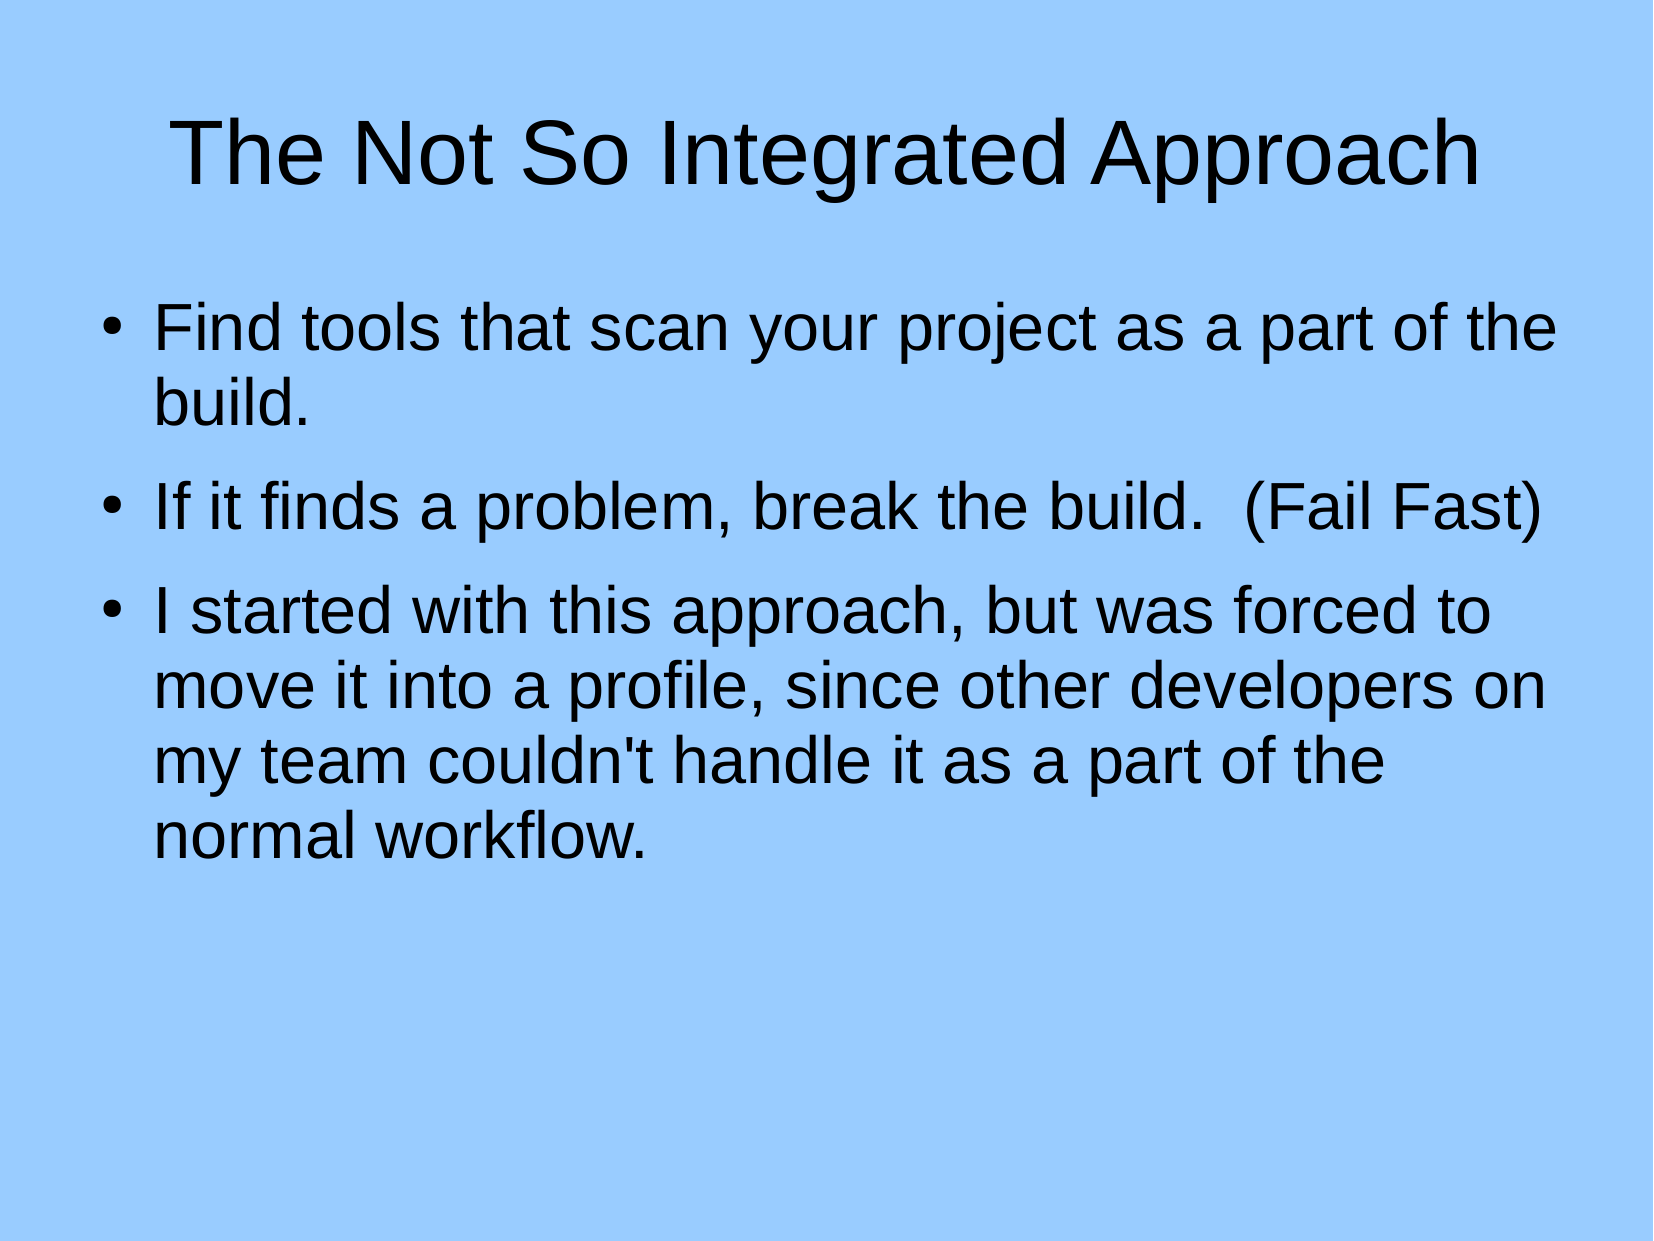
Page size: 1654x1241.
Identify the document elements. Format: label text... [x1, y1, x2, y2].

list Find tools that scan your project as a part of the build. If it finds a problem, break the build. (Fail Fast) I started with this approach, but was forced to move it into a profile, since other developers on my team couldn't handle it as a part of the normal workflow. [82, 290, 1571, 1010]
title The Not So Integrated Approach [82, 49, 1571, 257]
